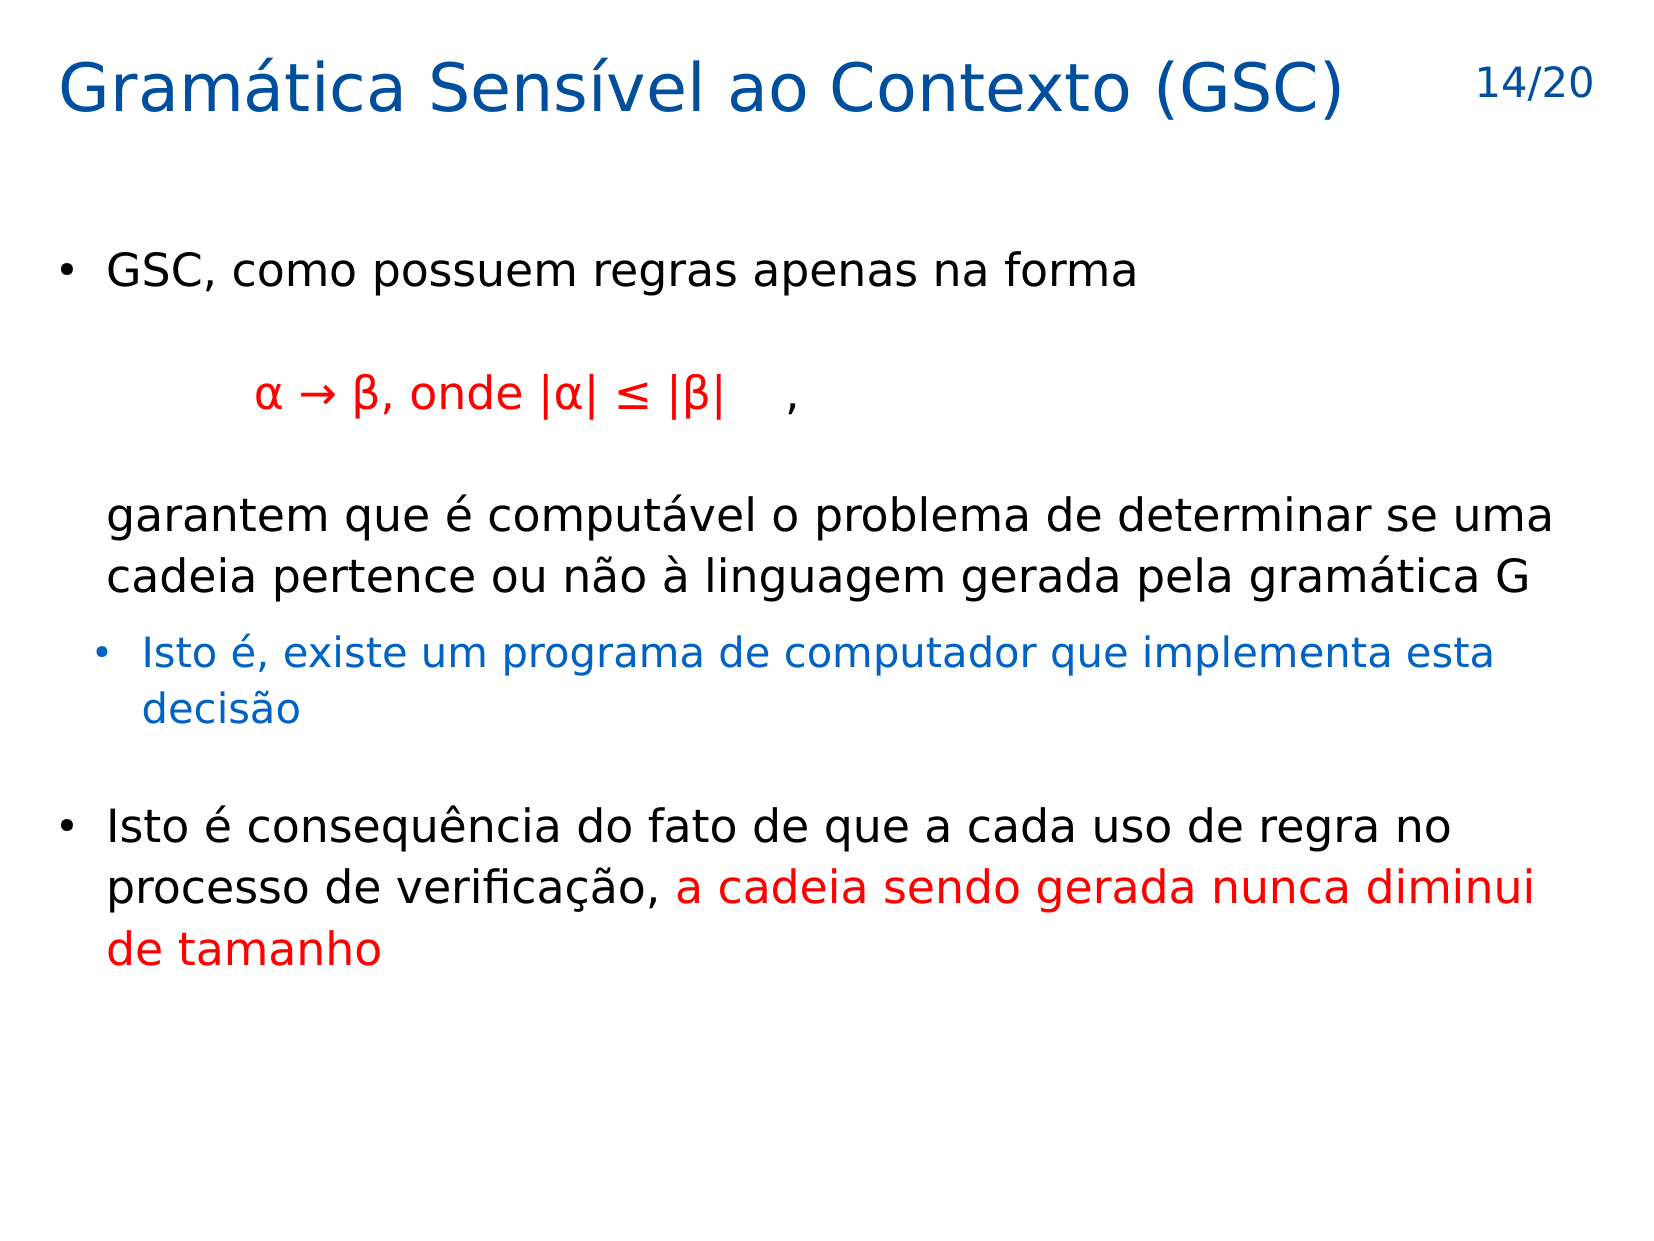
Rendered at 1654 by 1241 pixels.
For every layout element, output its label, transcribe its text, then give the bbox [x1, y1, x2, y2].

title Gramática Sensível ao Contexto (GSC) [59, 29, 1625, 148]
list GSC, como possuem regras apenas na forma α → β, onde |α| ≤ |β| , garantem que é computável o problema de determinar se uma cadeia pertence ou não à linguagem gerada pela gramática G Isto é, existe um programa de computador que implementa esta decisão Isto é consequência do fato de que a cada uso de regra no processo de verificação, a cadeia sendo gerada nunca diminui de tamanho [59, 236, 1595, 1211]
